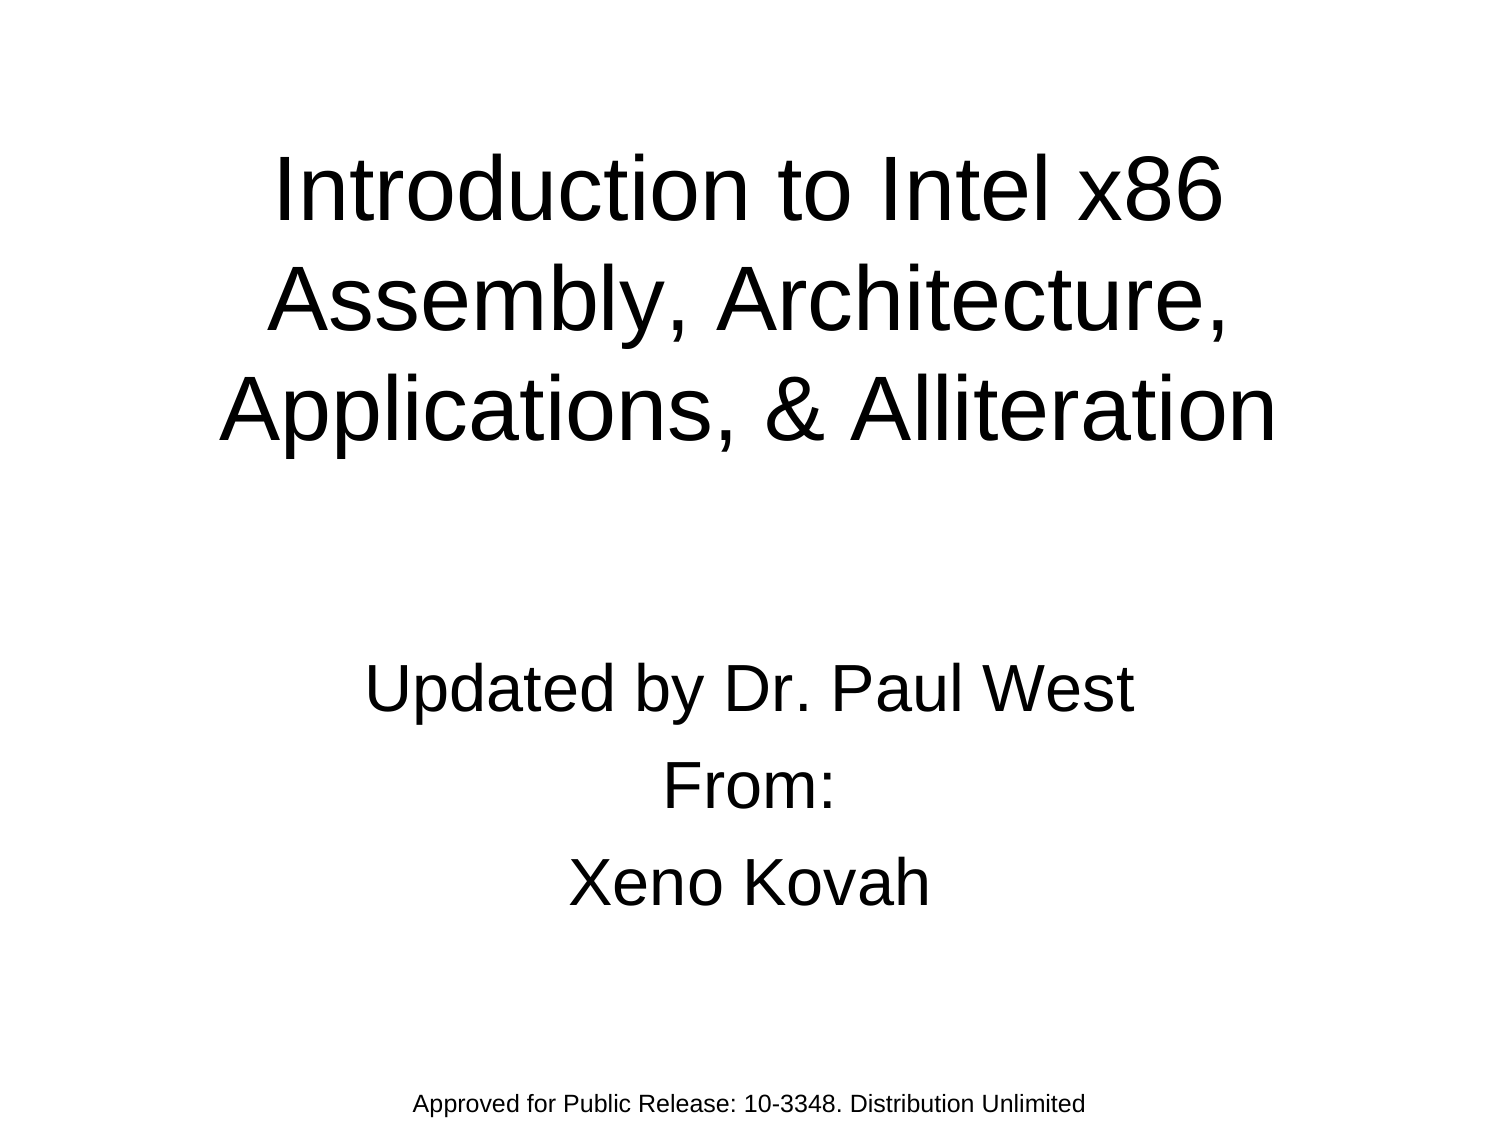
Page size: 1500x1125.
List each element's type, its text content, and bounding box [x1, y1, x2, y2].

text_box Updated by Dr. Paul West From: Xeno Kovah [225, 637, 1276, 926]
title Introduction to Intel x86 Assembly, Architecture, Applications, & Alliteration [112, 121, 1388, 467]
text_box Approved for Public Release: 10-3348. Distribution Unlimited [0, 1079, 1500, 1125]
